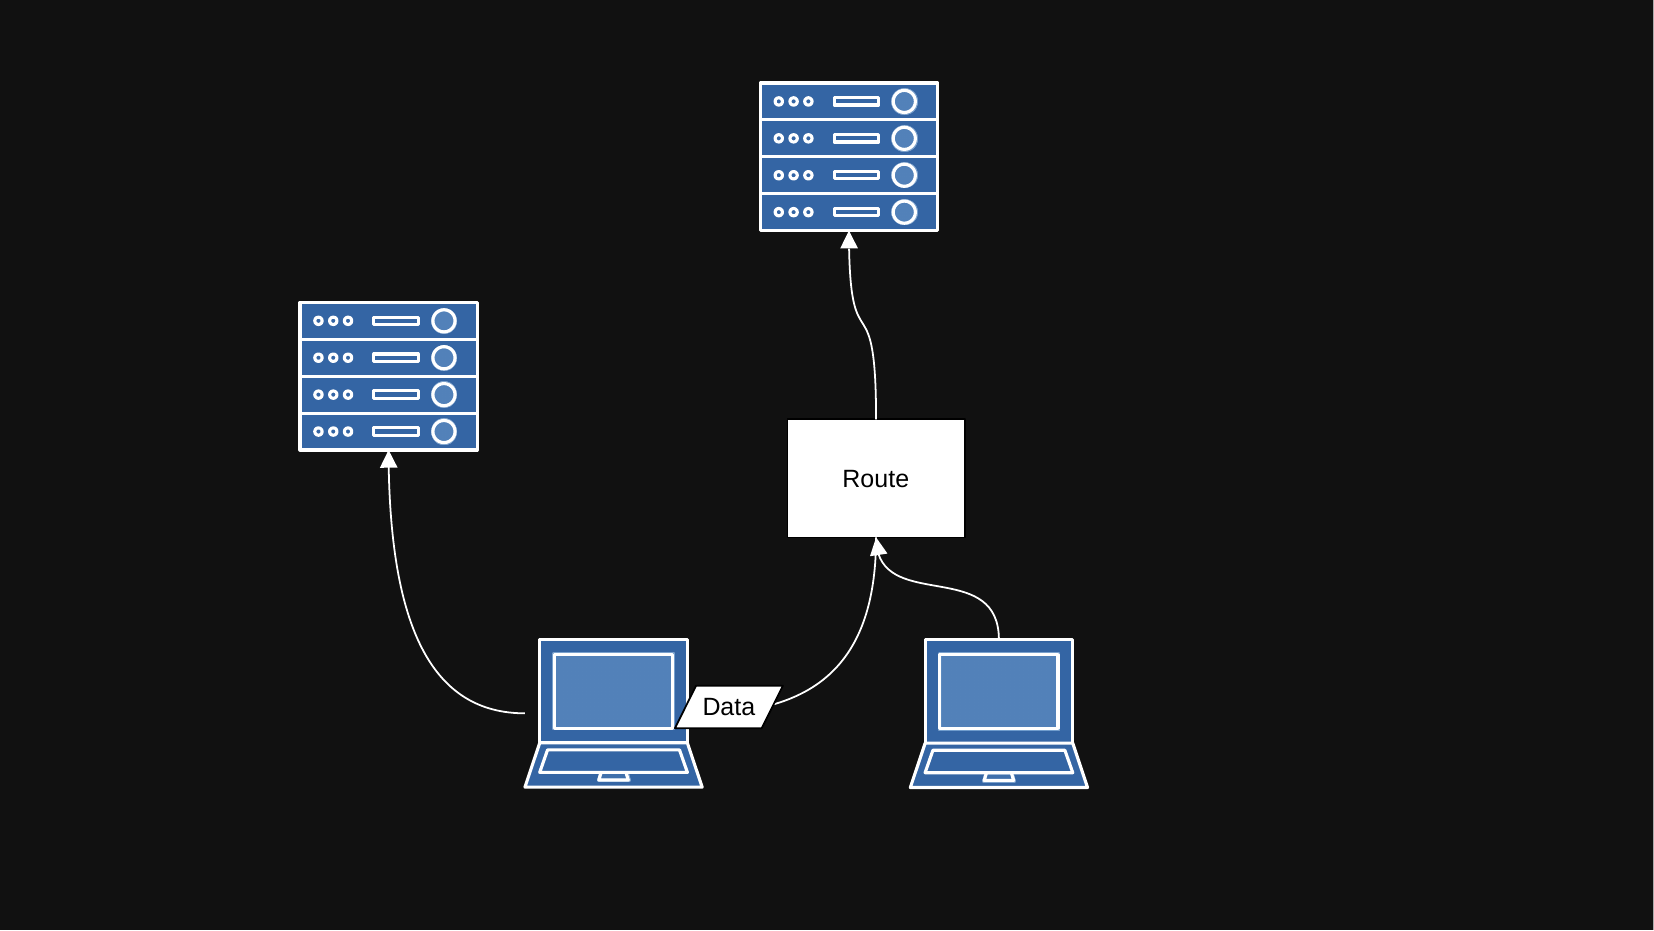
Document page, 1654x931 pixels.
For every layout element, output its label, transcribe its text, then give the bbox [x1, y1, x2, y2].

text_box [300, 302, 478, 451]
text_box [524, 639, 703, 788]
text_box [910, 639, 1088, 788]
text_box Route [787, 419, 965, 538]
text_box [760, 82, 938, 231]
text_box Data [675, 685, 783, 729]
